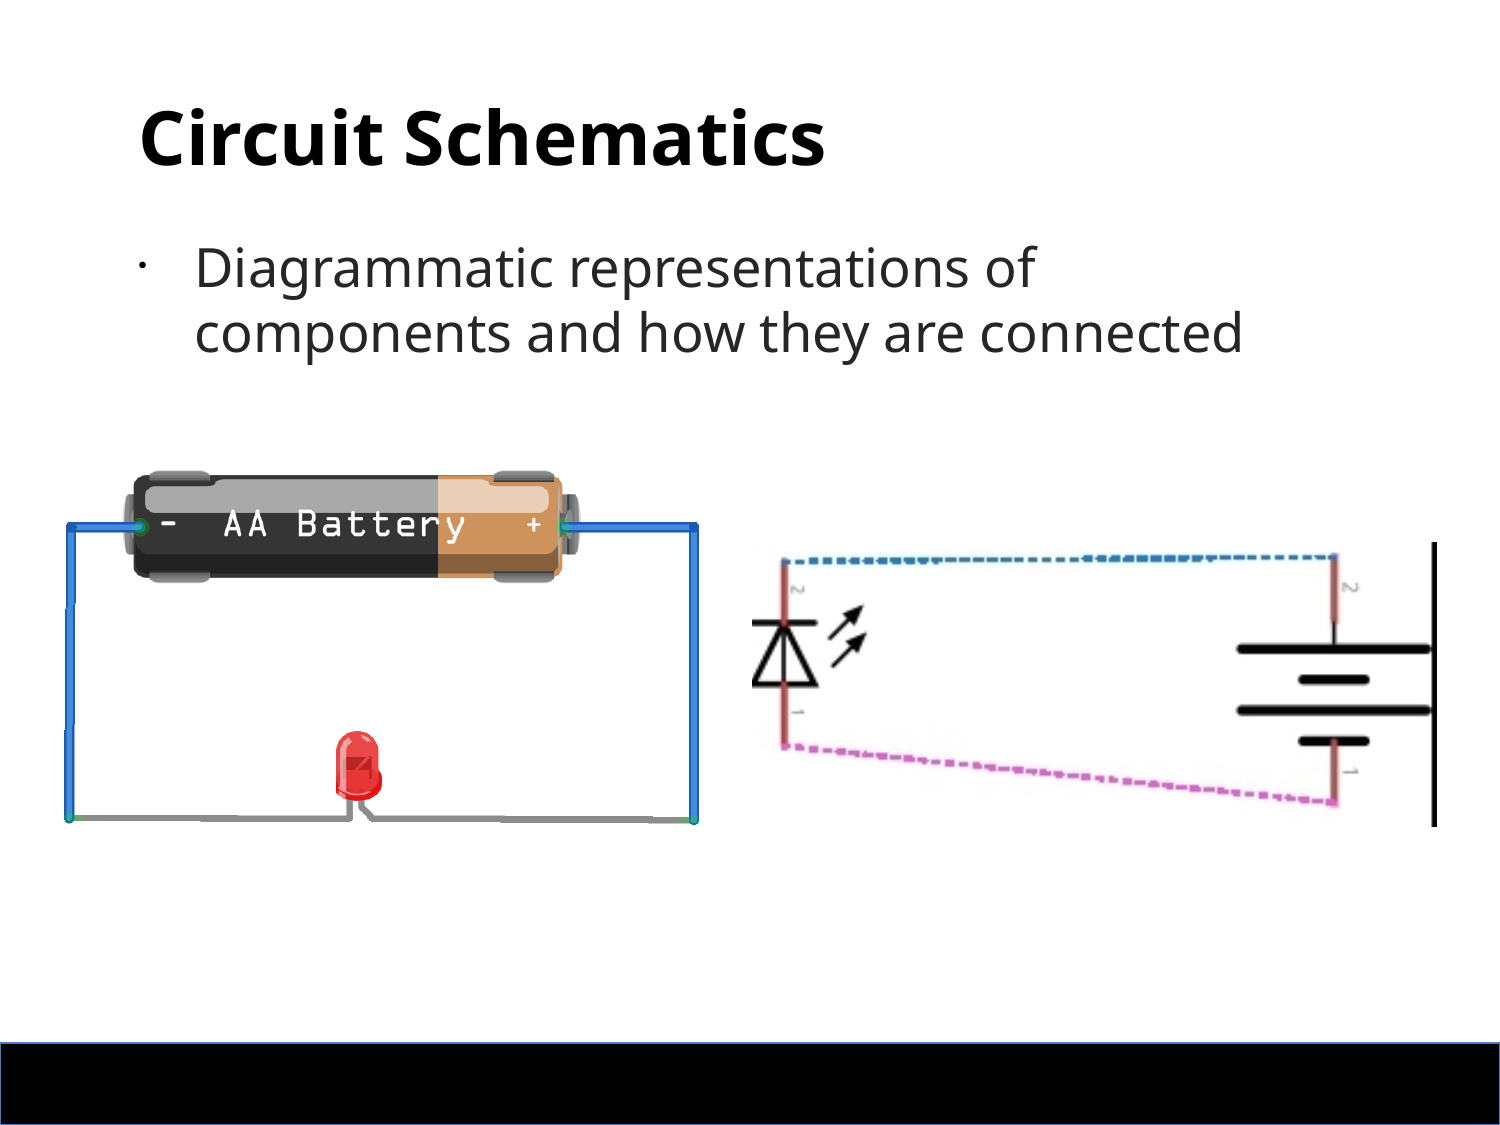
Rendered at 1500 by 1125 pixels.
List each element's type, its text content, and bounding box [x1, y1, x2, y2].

list Diagrammatic representations of components and how they are connected [123, 225, 1383, 1005]
picture [752, 542, 1437, 827]
picture [59, 470, 705, 827]
title Circuit Schematics [123, 82, 1383, 174]
